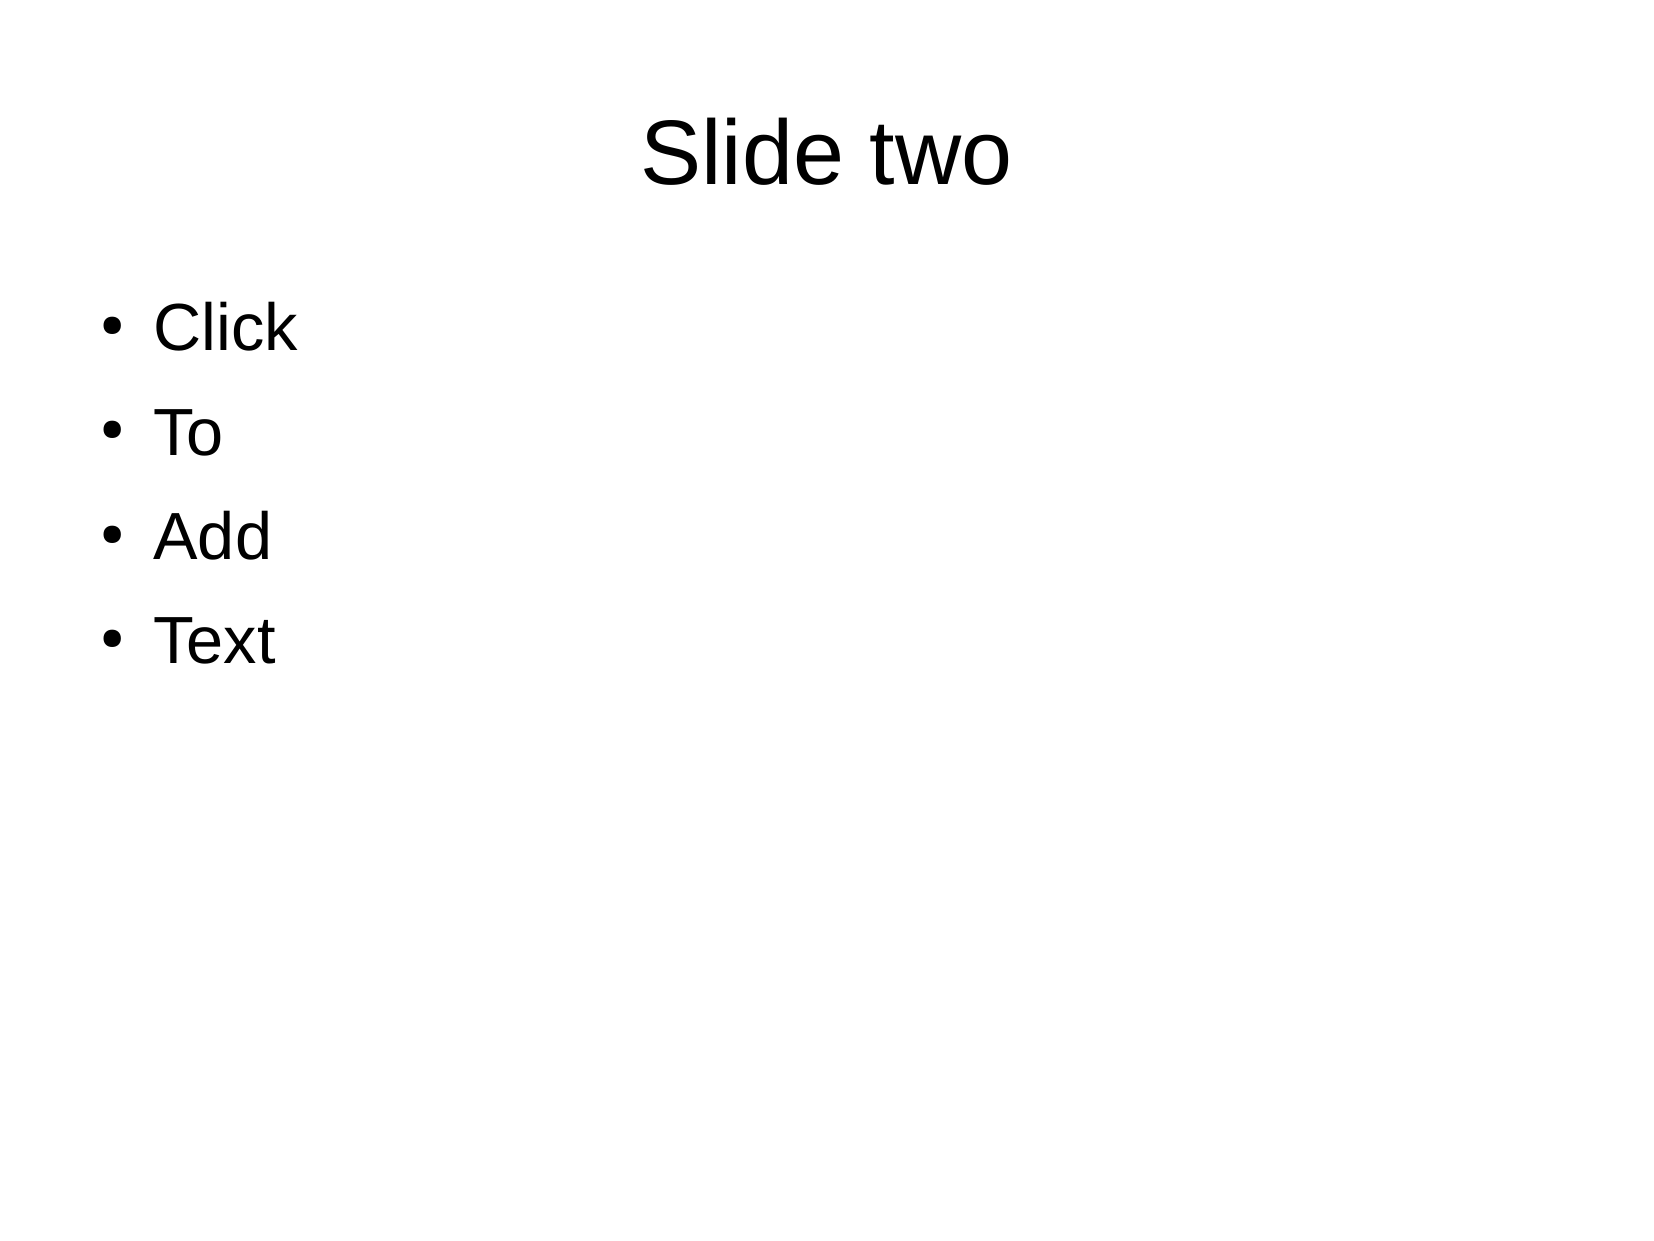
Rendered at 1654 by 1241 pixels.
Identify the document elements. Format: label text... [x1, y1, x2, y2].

list Click To Add Text [82, 290, 1571, 1010]
title Slide two [82, 49, 1571, 257]
